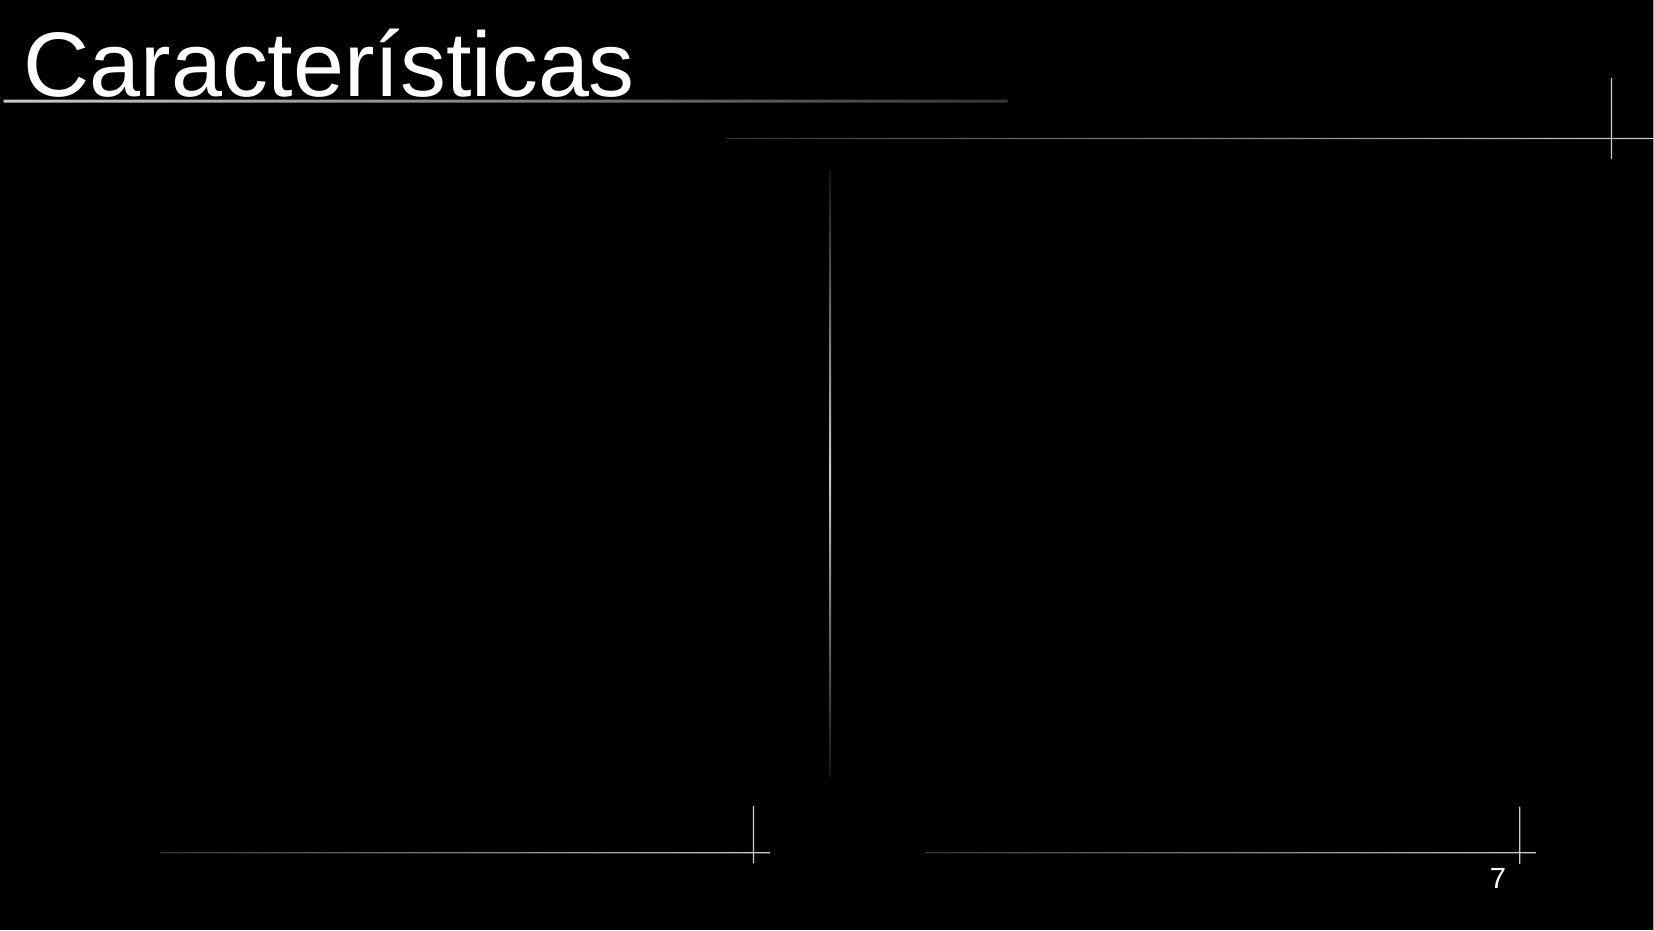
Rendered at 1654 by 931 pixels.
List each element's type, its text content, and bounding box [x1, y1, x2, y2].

title Características [23, 11, 1589, 119]
